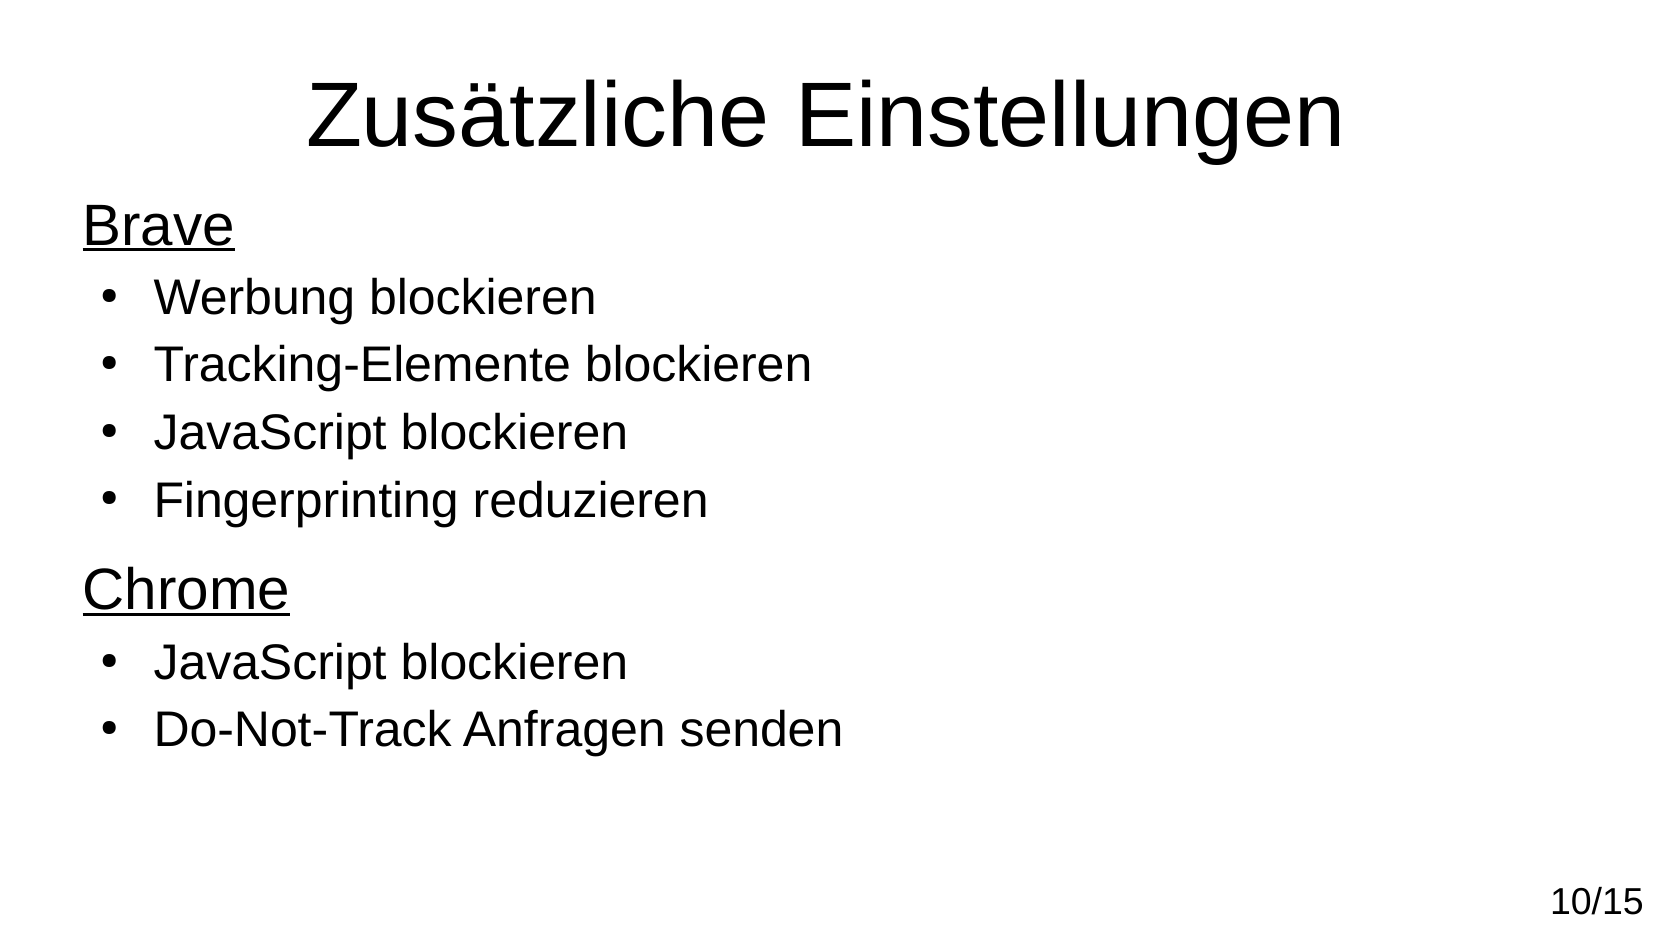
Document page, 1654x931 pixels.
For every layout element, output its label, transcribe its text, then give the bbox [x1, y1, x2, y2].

list Brave Werbung blockieren Tracking-Elemente blockieren JavaScript blockieren Fingerprinting reduzieren Chrome JavaScript blockieren Do-Not-Track Anfragen senden [82, 192, 1571, 857]
text_box 10/15 [1535, 873, 1654, 931]
title Zusätzliche Einstellungen [82, 37, 1571, 192]
